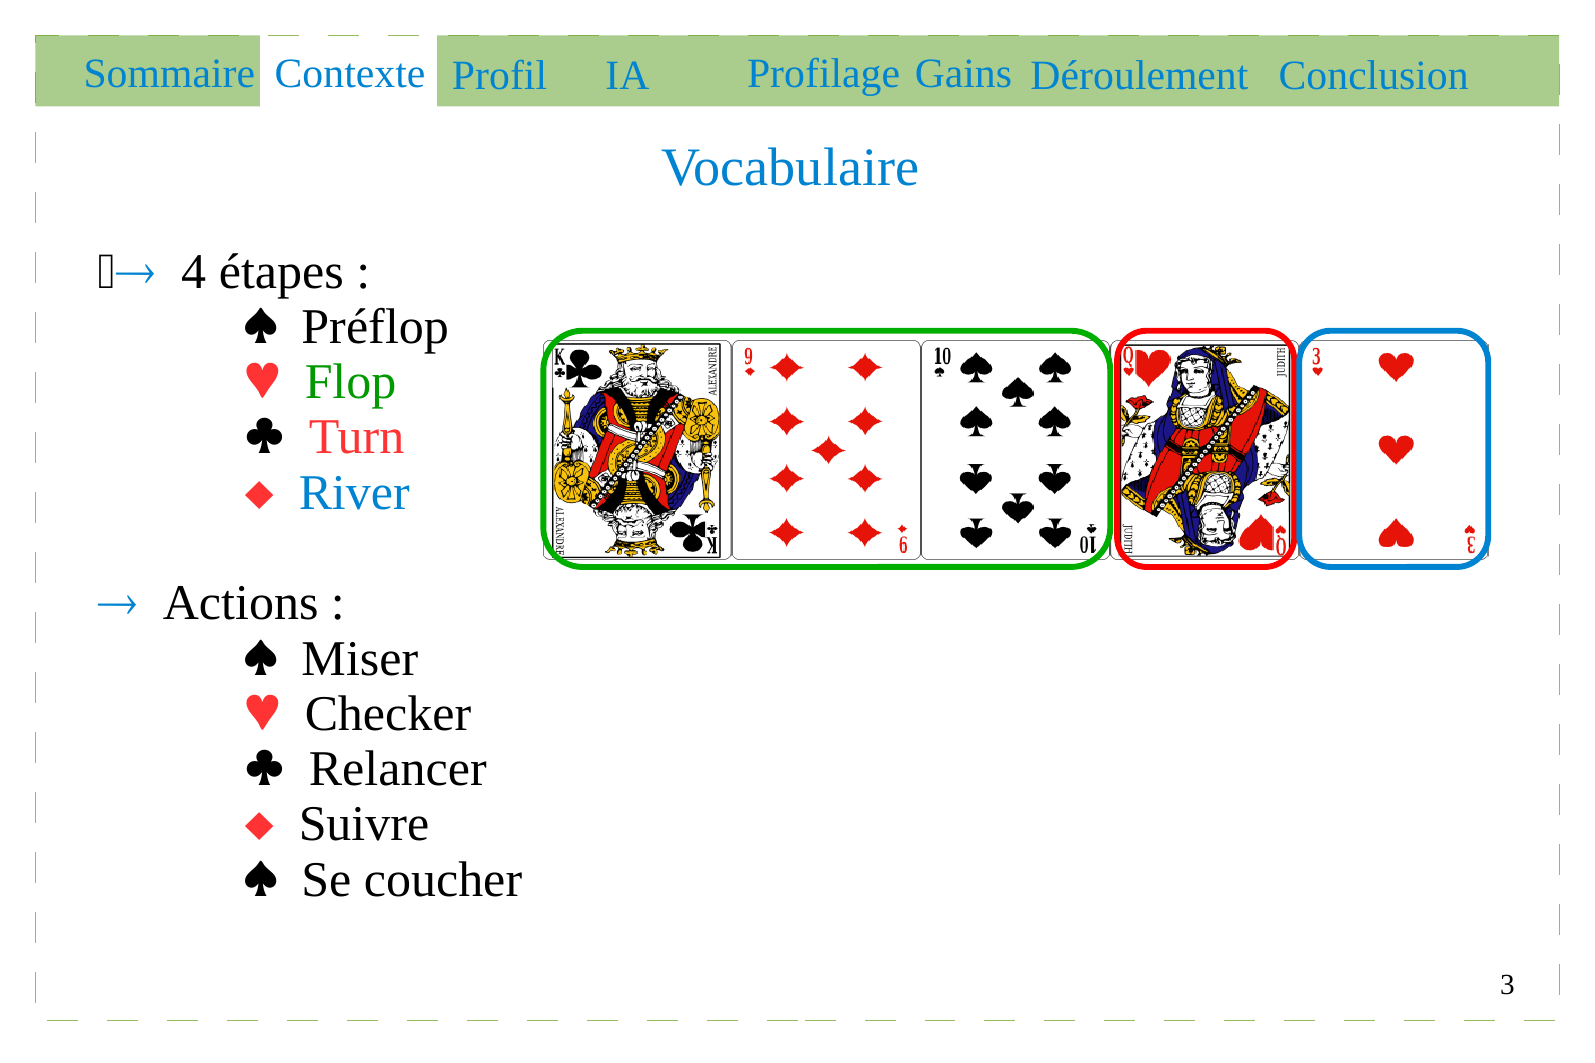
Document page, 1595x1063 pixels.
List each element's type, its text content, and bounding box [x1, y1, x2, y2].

text_box Contexte [284, 42, 449, 105]
text_box Sommaire [68, 42, 284, 105]
picture [543, 340, 551, 352]
text_box Déroulement [1015, 45, 1264, 107]
text_box Gains [934, 42, 1040, 105]
text_box Vocabulaire [35, 129, 1560, 205]
text_box Profilage [732, 42, 934, 105]
text_box Conclusion [1264, 45, 1501, 107]
picture [1121, 340, 1291, 564]
picture [543, 532, 1489, 594]
text_box IA [590, 45, 804, 107]
text_box ® 4 étapes : ª Préflop © Flop § Turn ¨ River ® Actions : ª Miser © Checker § Relancer ¨ Suivre ª Se coucher [82, 236, 1382, 1025]
text_box [437, 35, 1560, 107]
text_box Profil [437, 45, 567, 107]
picture [1303, 340, 1485, 564]
picture [1102, 340, 1120, 366]
text_box [35, 35, 260, 107]
text_box ® 4 étapes : ª Préflop © Flop § Turn ¨ River ® Actions : ª Miser © Checker § Relancer ¨ Suivre ª Se coucher [564, 334, 1089, 340]
picture [1291, 340, 1303, 351]
picture [547, 340, 1107, 564]
